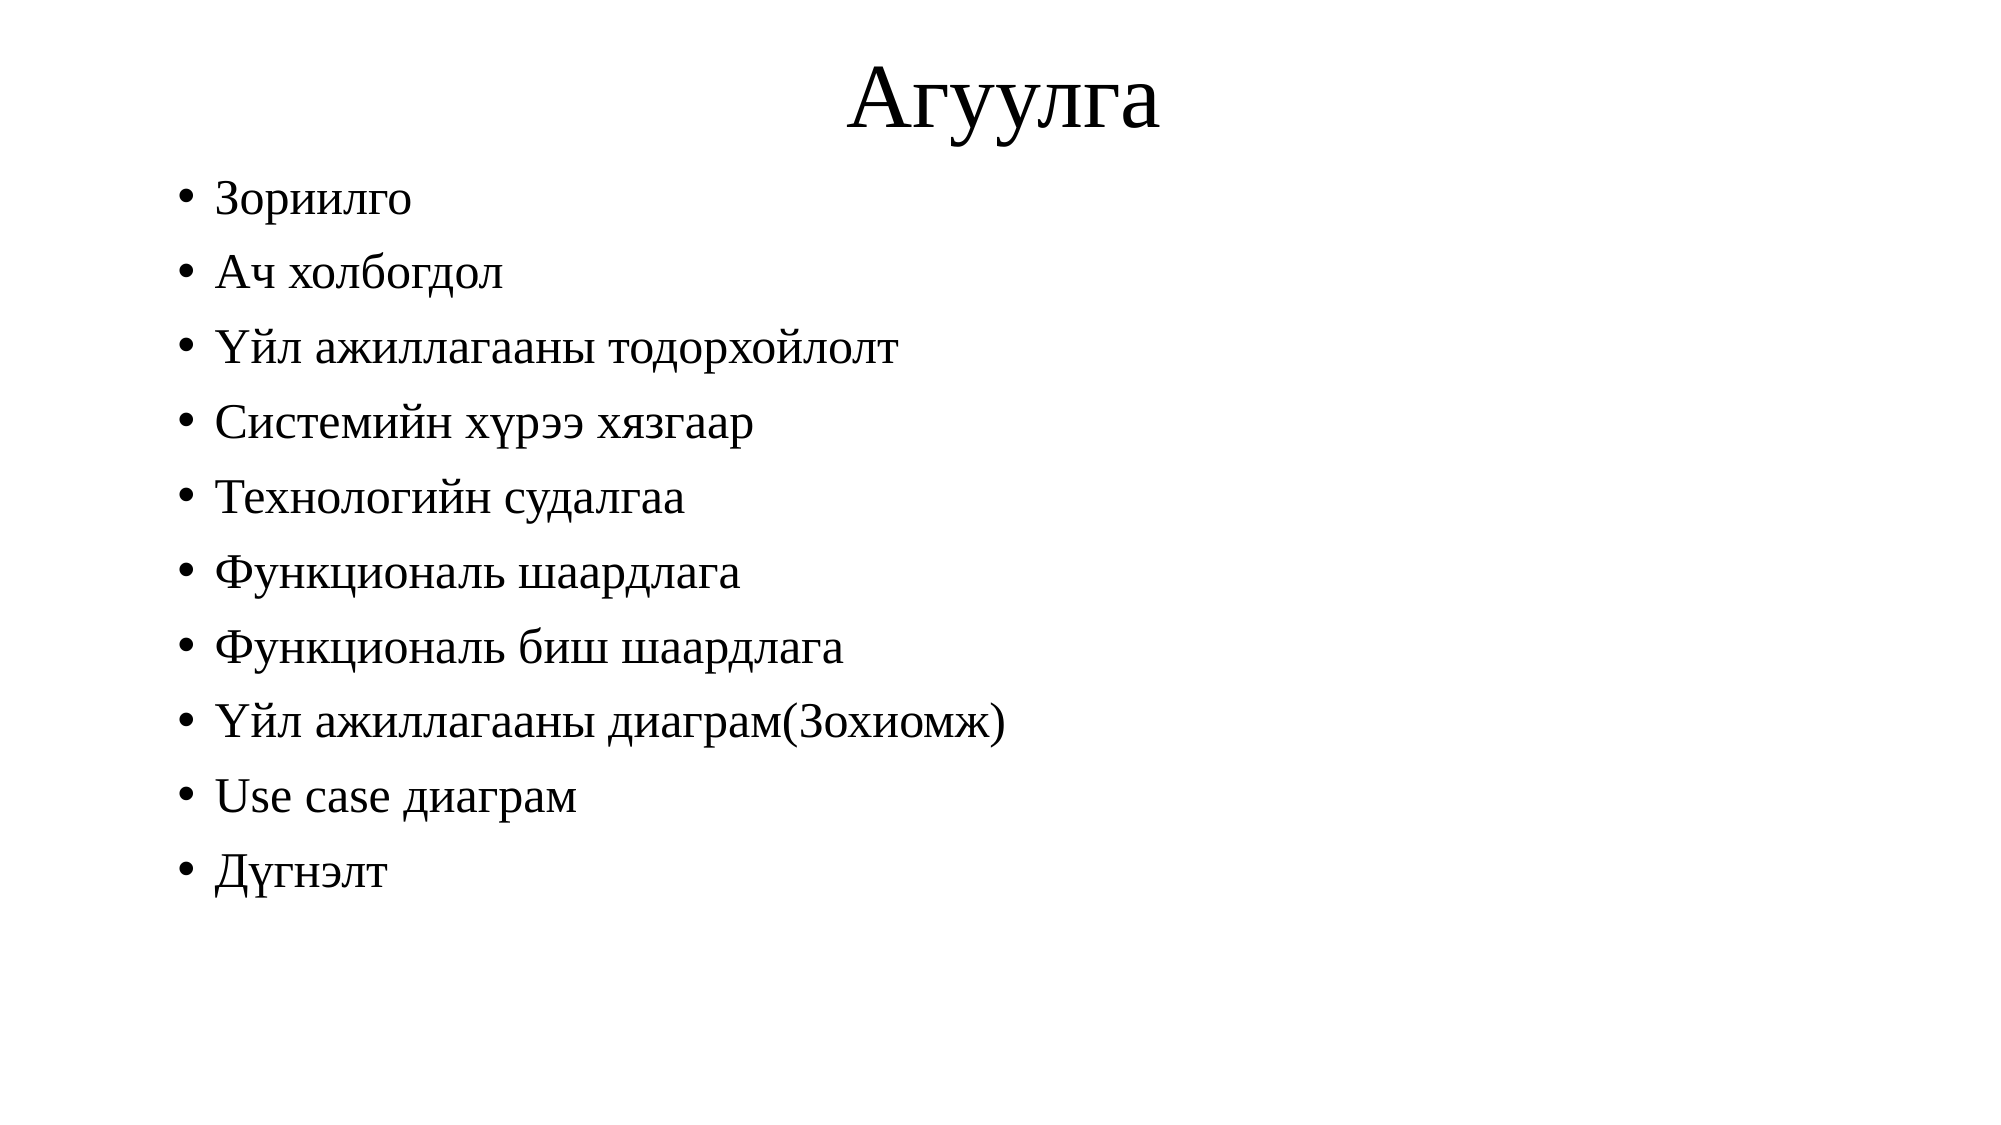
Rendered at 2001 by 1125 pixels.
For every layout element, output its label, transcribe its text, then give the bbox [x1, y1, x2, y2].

text_box Зориилго Ач холбогдол Үйл ажиллагааны тодорхойлолт Системийн хүрээ хязгаар Технологийн судалгаа Функциональ шаардлага Функциональ биш шаардлага Үйл ажиллагааны диаграм(Зохиомж) Use case диаграм Дүгнэлт [177, 186, 1902, 1125]
text_box Агуулга [141, 23, 1867, 159]
